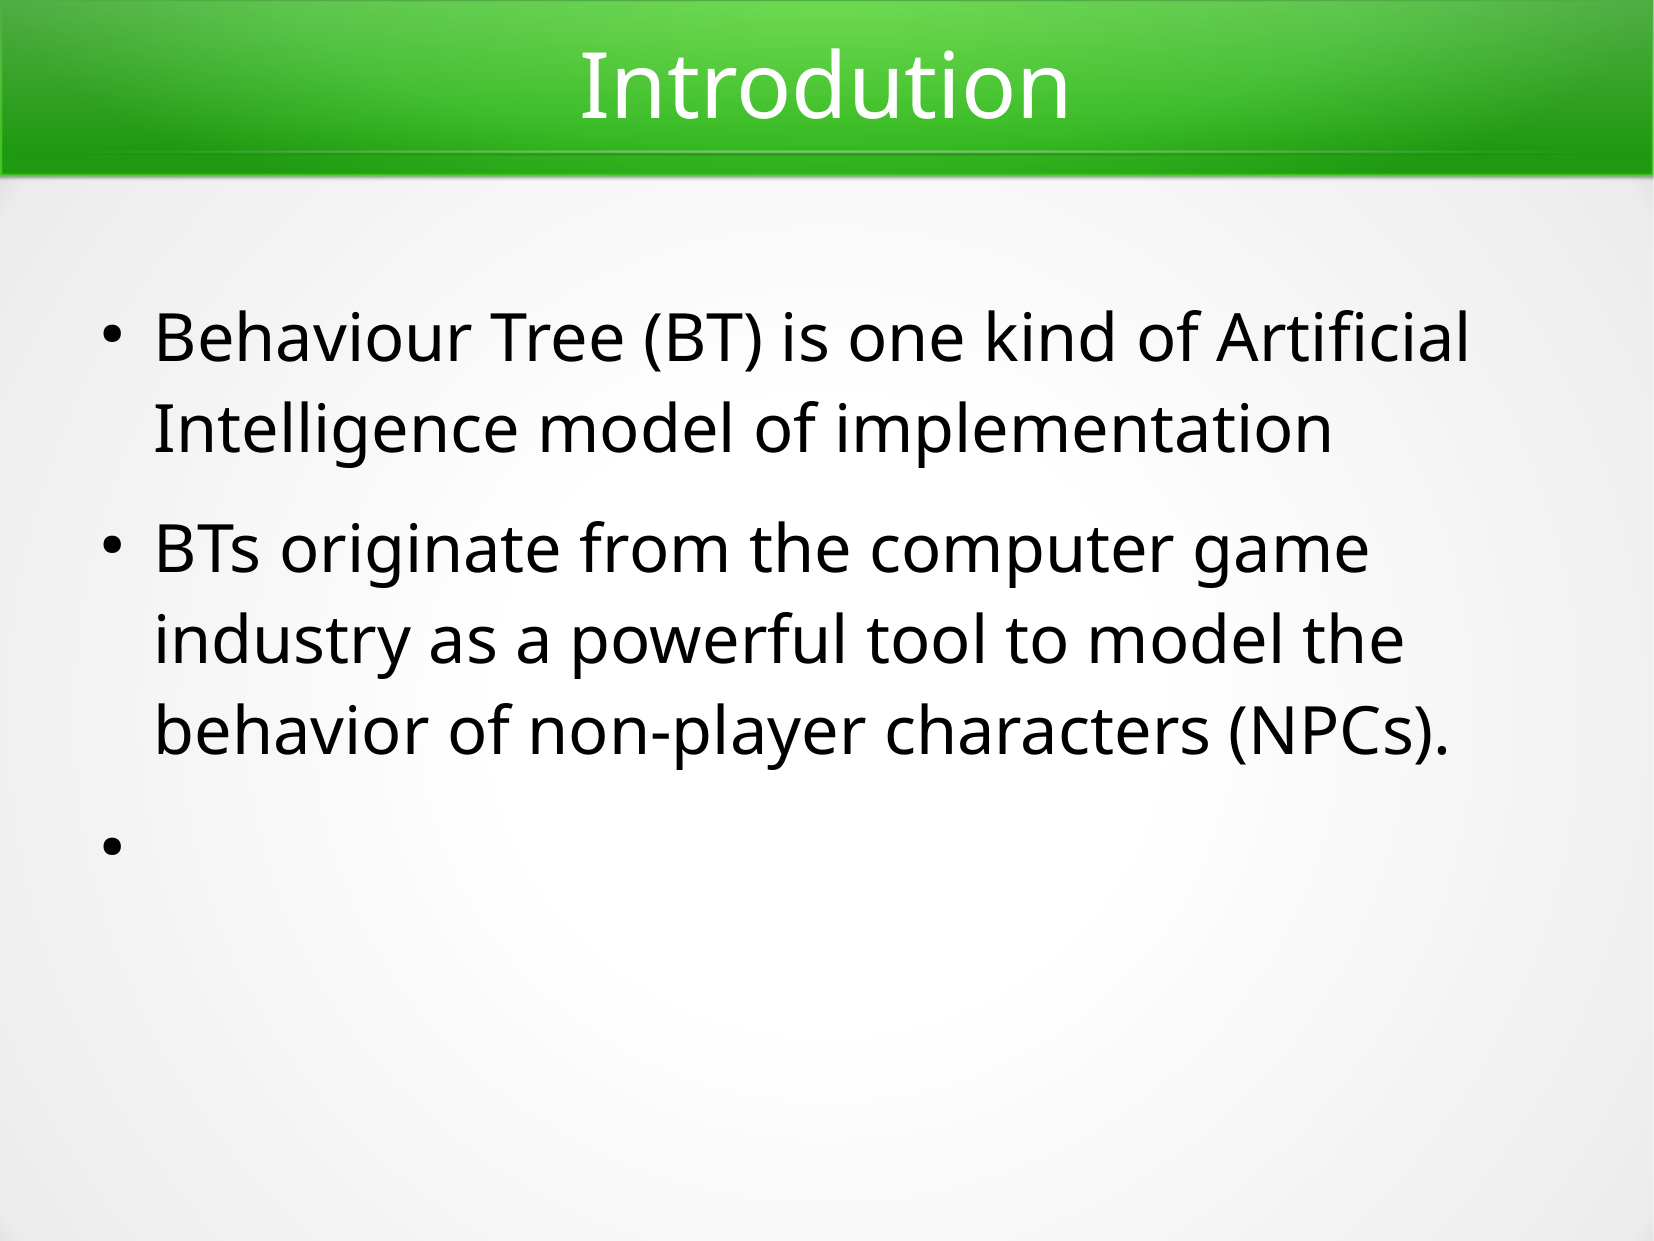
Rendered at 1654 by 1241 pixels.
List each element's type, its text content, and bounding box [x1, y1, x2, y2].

list Behaviour Tree (BT) is one kind of Artificial Intelligence model of implementation BTs originate from the computer game industry as a powerful tool to model the behavior of non-player characters (NPCs). [82, 290, 1571, 1010]
picture [0, 0, 1654, 1241]
title Introdution [82, 11, 1571, 154]
